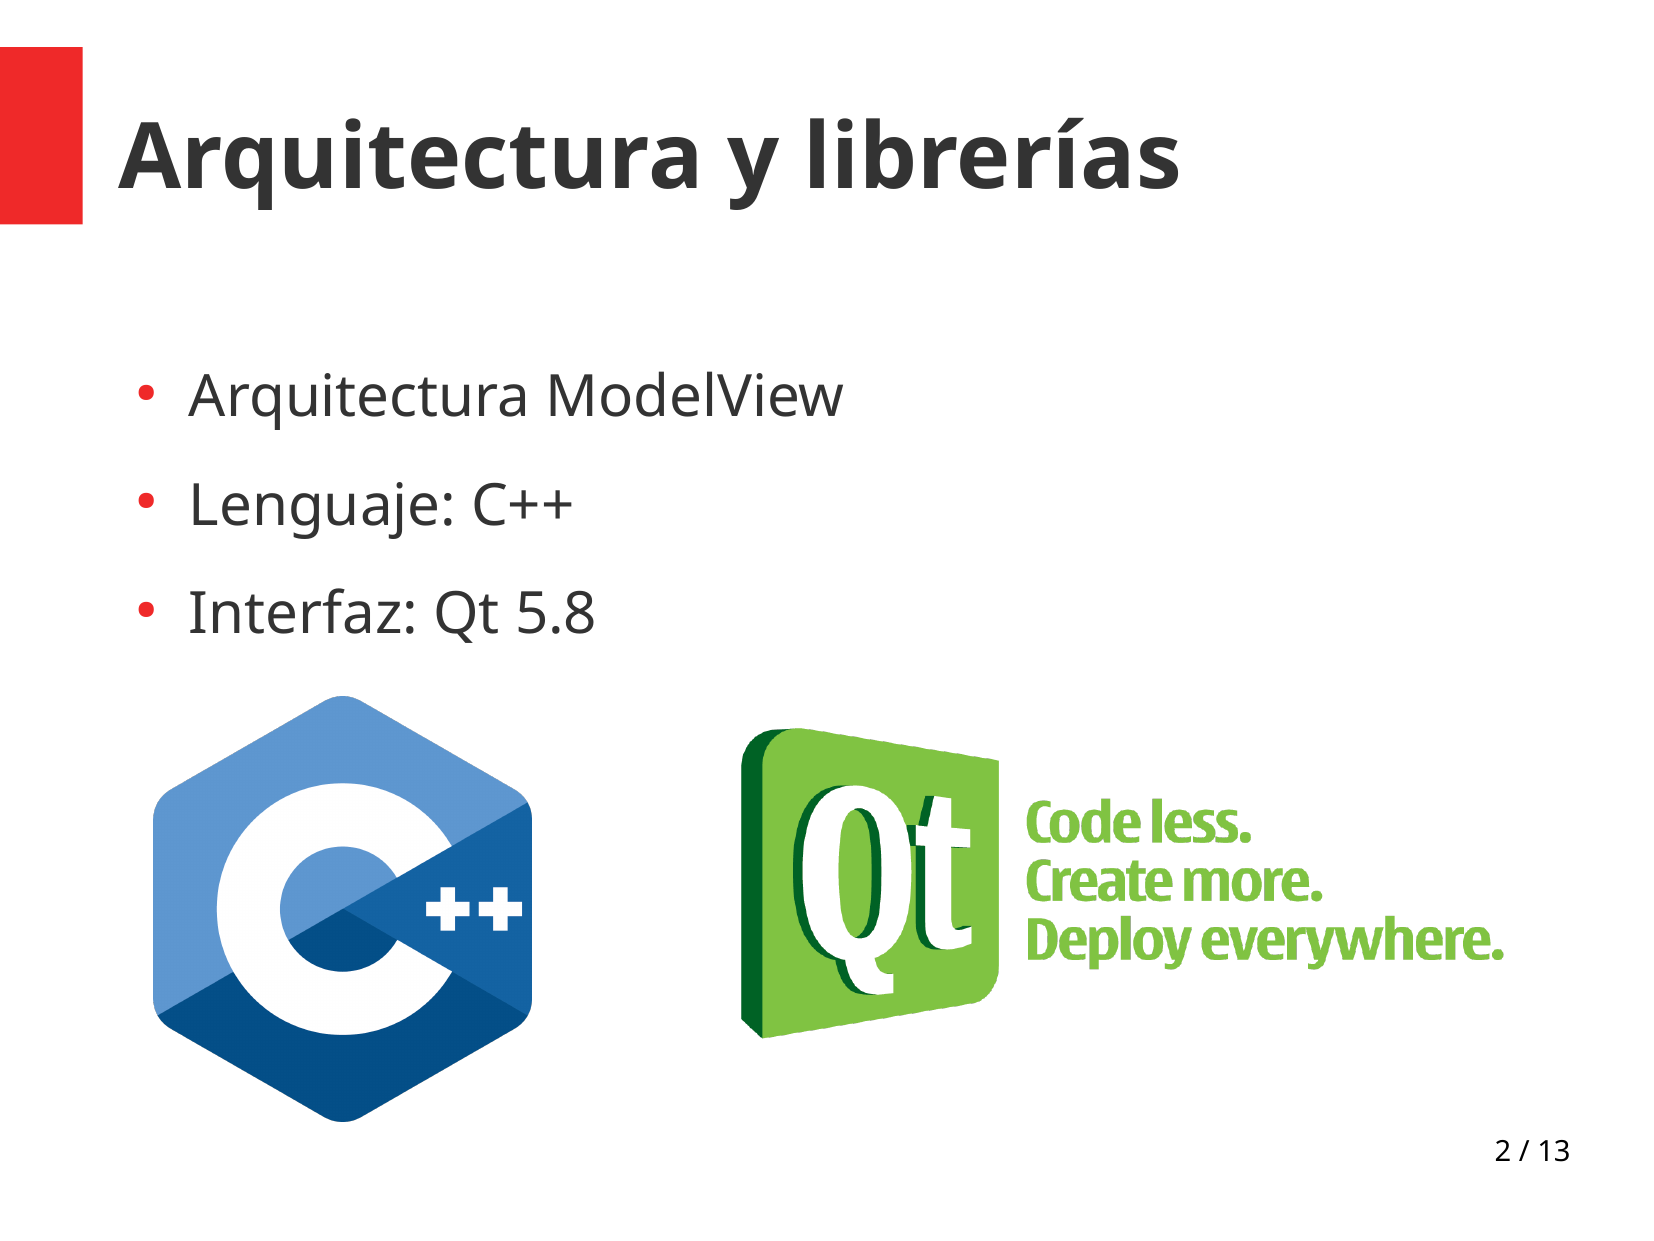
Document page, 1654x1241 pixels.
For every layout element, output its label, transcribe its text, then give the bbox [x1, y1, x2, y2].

title Arquitectura y librerías [118, 49, 1571, 257]
picture [153, 696, 532, 1123]
list Arquitectura ModelView Lenguaje: C++ Interfaz: Qt 5.8 [118, 354, 1536, 1074]
picture [684, 661, 1560, 1099]
